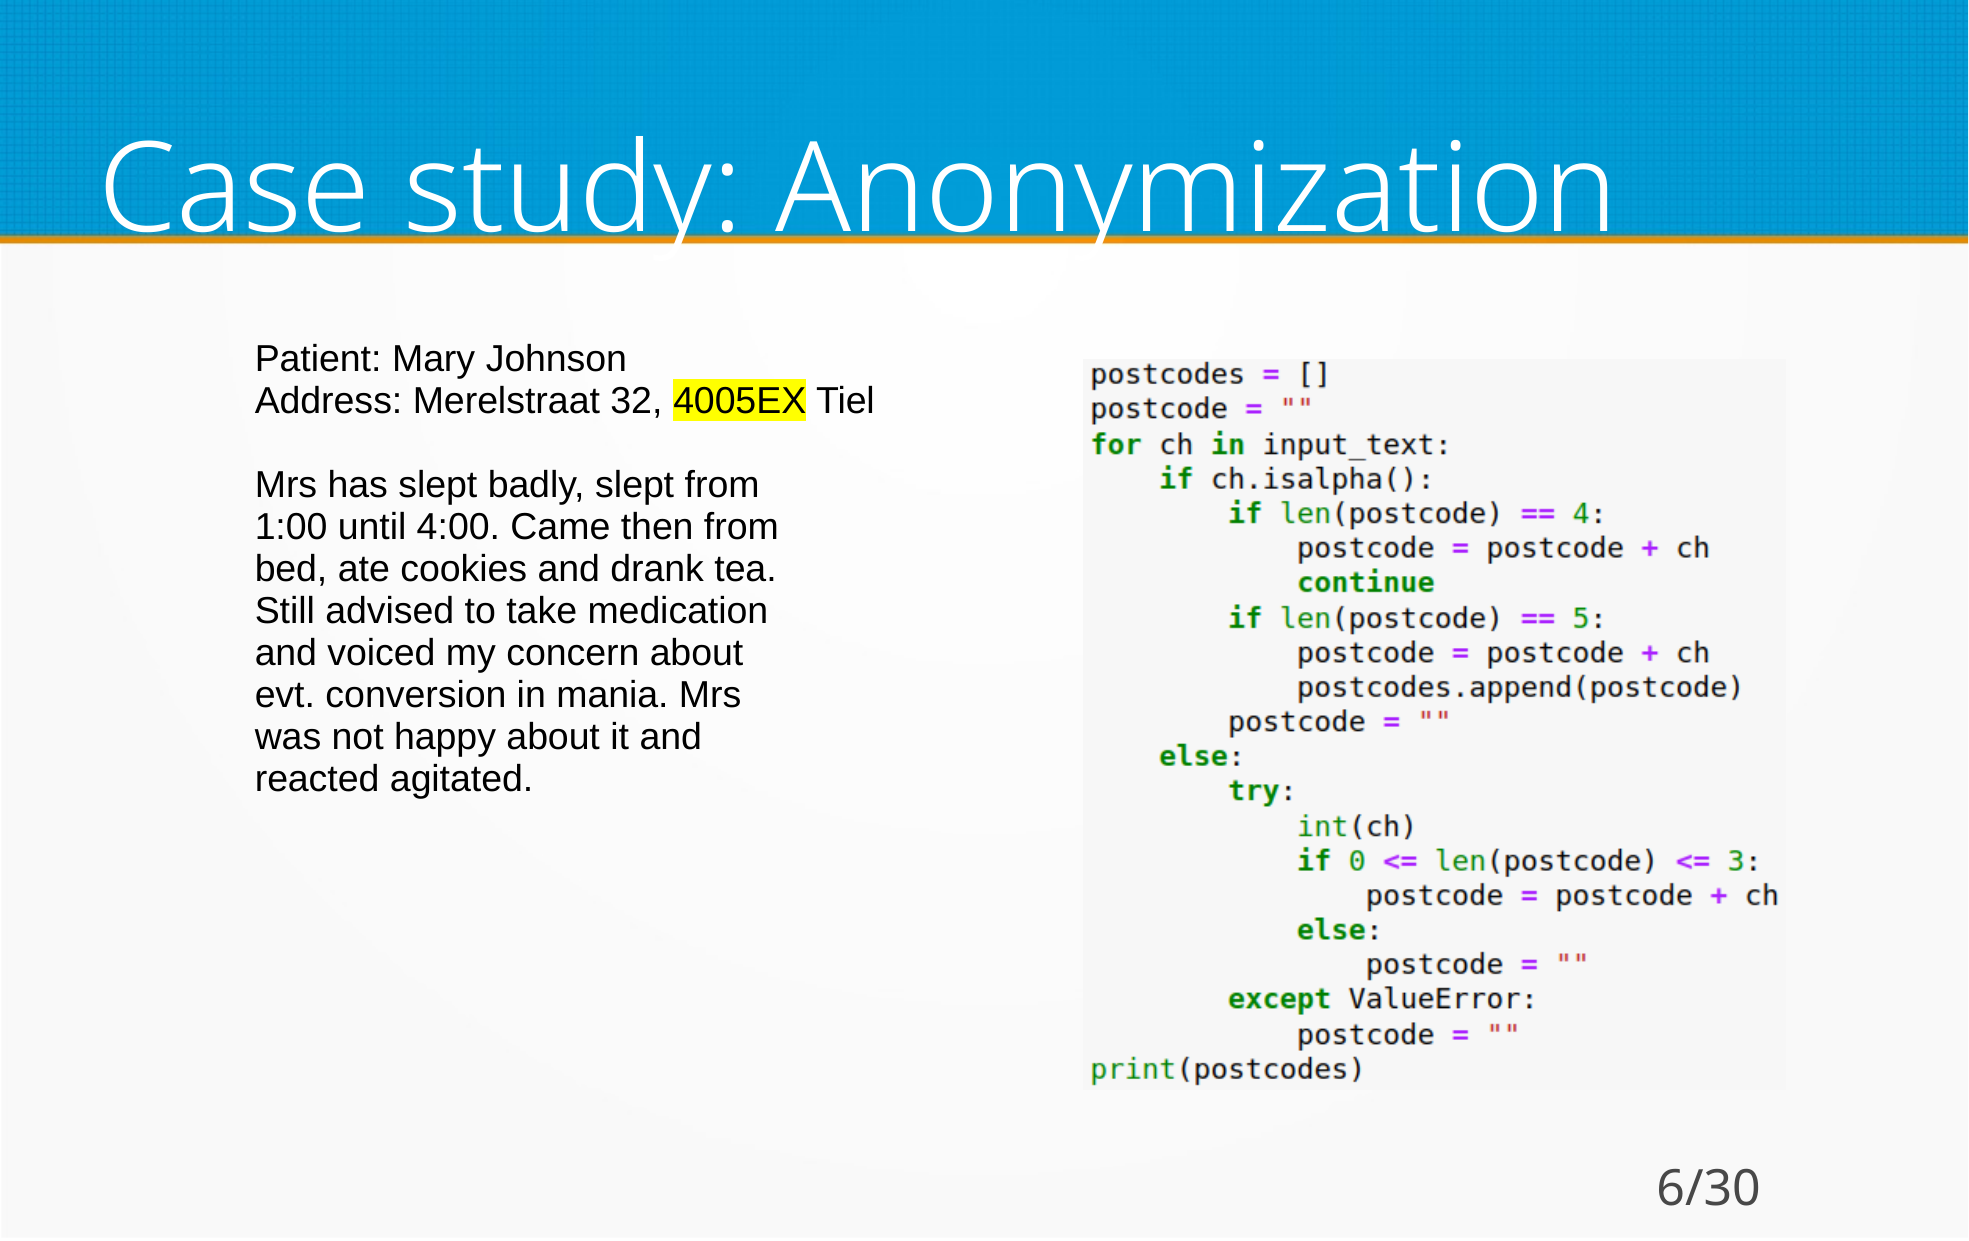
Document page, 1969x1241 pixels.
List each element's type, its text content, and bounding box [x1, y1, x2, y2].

text_box Patient: Mary Johnson Address: Merelstraat 32, 4005EX Tiel Mrs has slept badly, slept from 1:00 until 4:00. Came then from bed, ate cookies and drank tea. Still advised to take medication and voiced my concern about evt. conversion in mania. Mrs was not happy about it and reacted agitated. [240, 330, 991, 807]
picture [0, 233, 1969, 1241]
title Case study: Anonymization [98, 49, 1870, 257]
